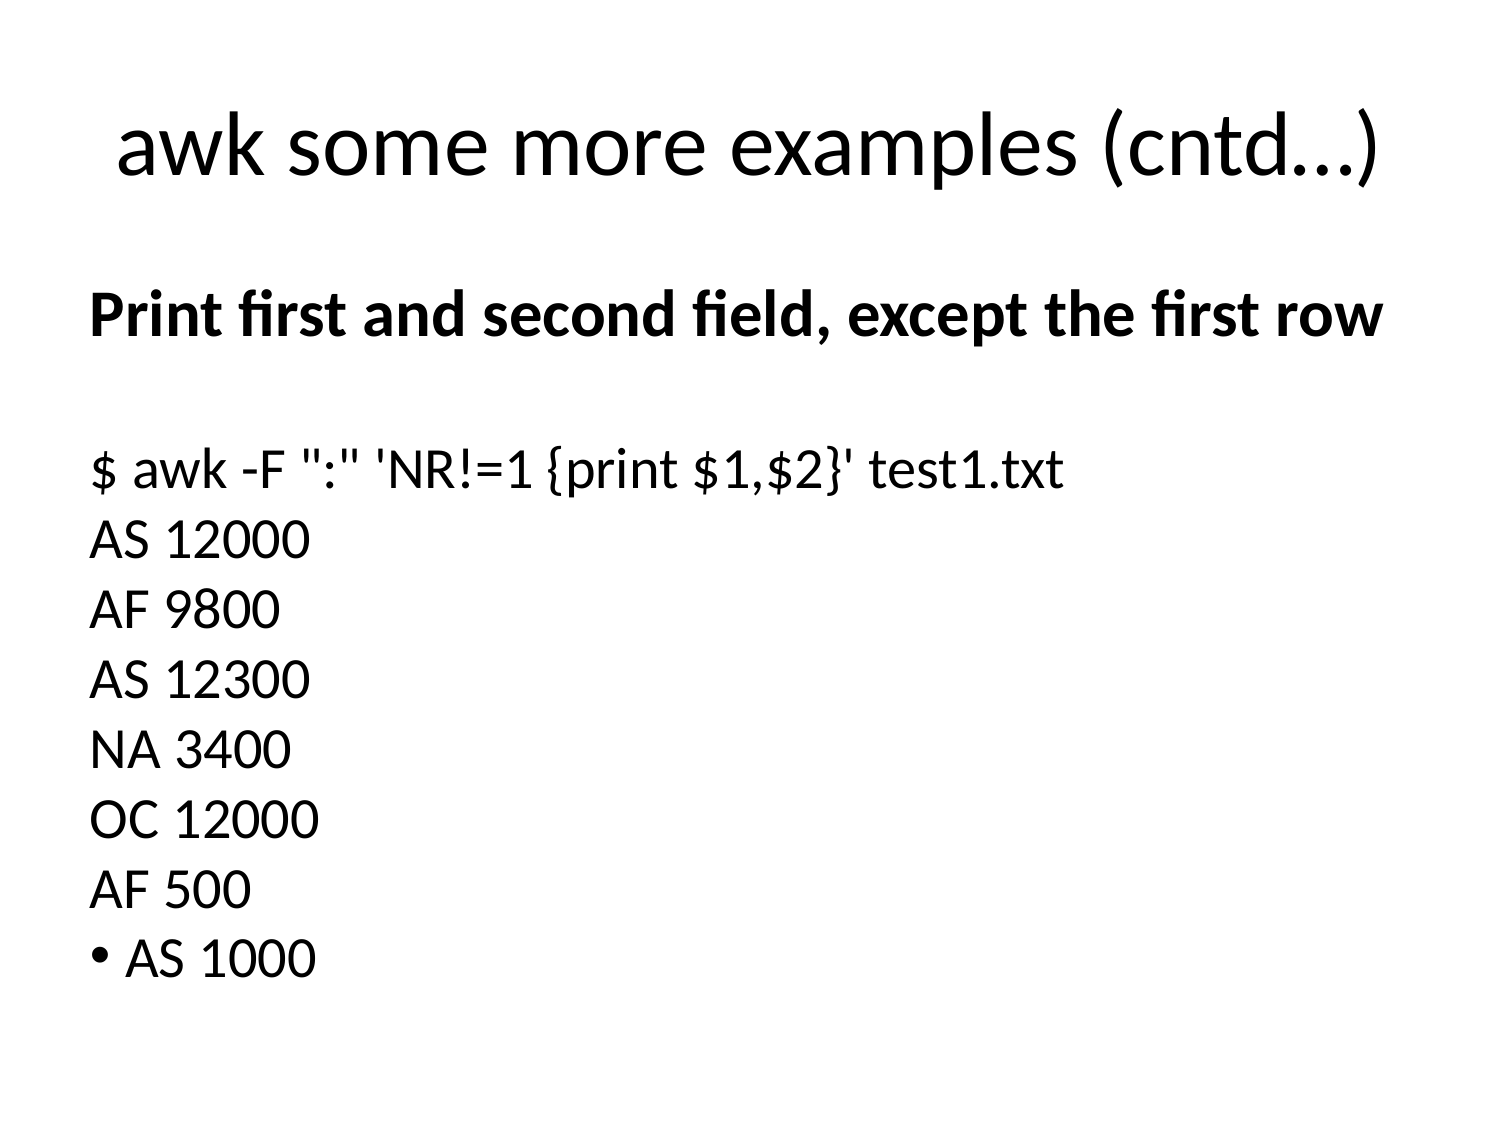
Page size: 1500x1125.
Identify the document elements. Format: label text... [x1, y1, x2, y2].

text_box awk some more examples (cntd…) [75, 45, 1425, 233]
text_box Print first and second field, except the first row $ awk -F ":" 'NR!=1 {print $1,$2}' test1.txt AS 12000 AF 9800 AS 12300 NA 3400 OC 12000 AF 500 AS 1000 [74, 262, 1463, 1005]
